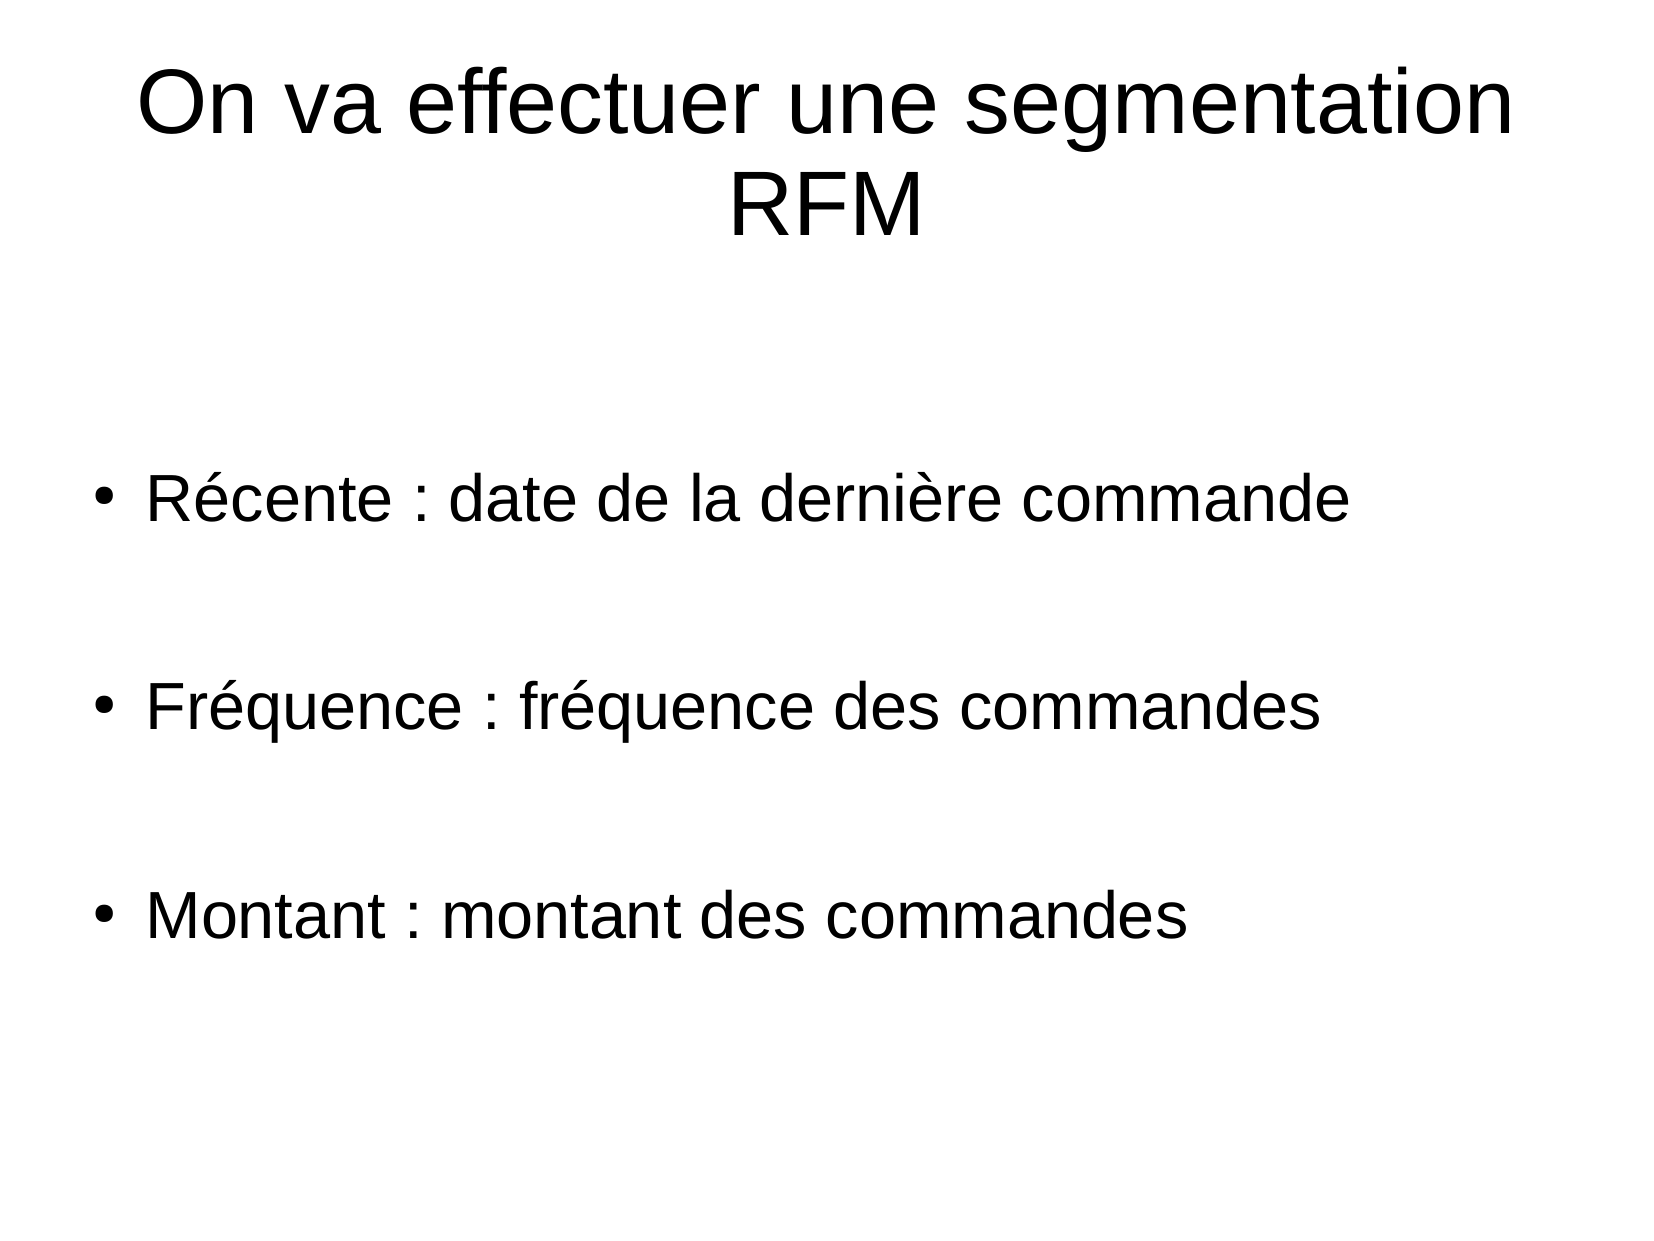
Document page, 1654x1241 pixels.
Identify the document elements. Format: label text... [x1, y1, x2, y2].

title On va effectuer une segmentation RFM [82, 49, 1571, 257]
list Récente : date de la dernière commande Fréquence : fréquence des commandes Montant : montant des commandes [74, 460, 1563, 1241]
